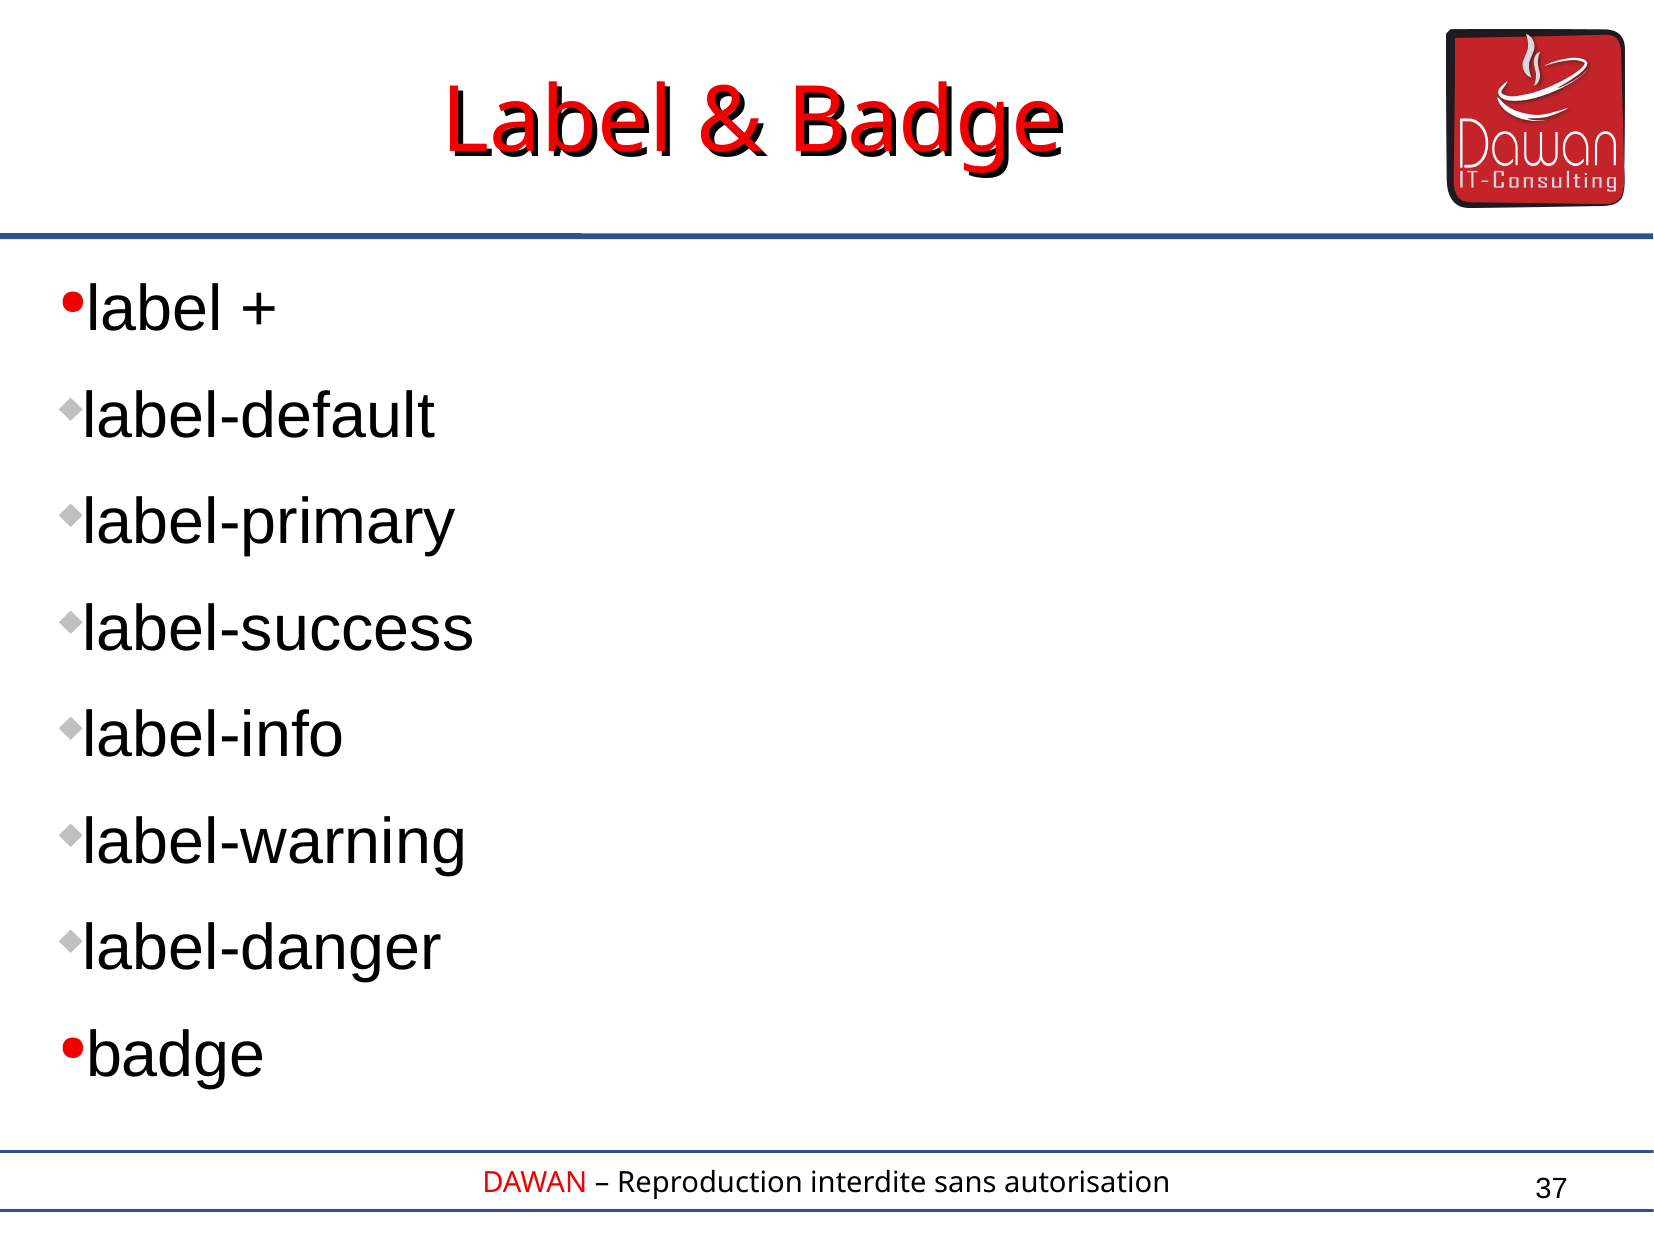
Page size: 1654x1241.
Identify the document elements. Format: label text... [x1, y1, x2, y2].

title Label & Badge [59, 24, 1447, 206]
text_box [1535, 1169, 1595, 1234]
list label + label-default label-primary label-success label-info label-warning label-danger badge [59, 265, 1595, 1094]
